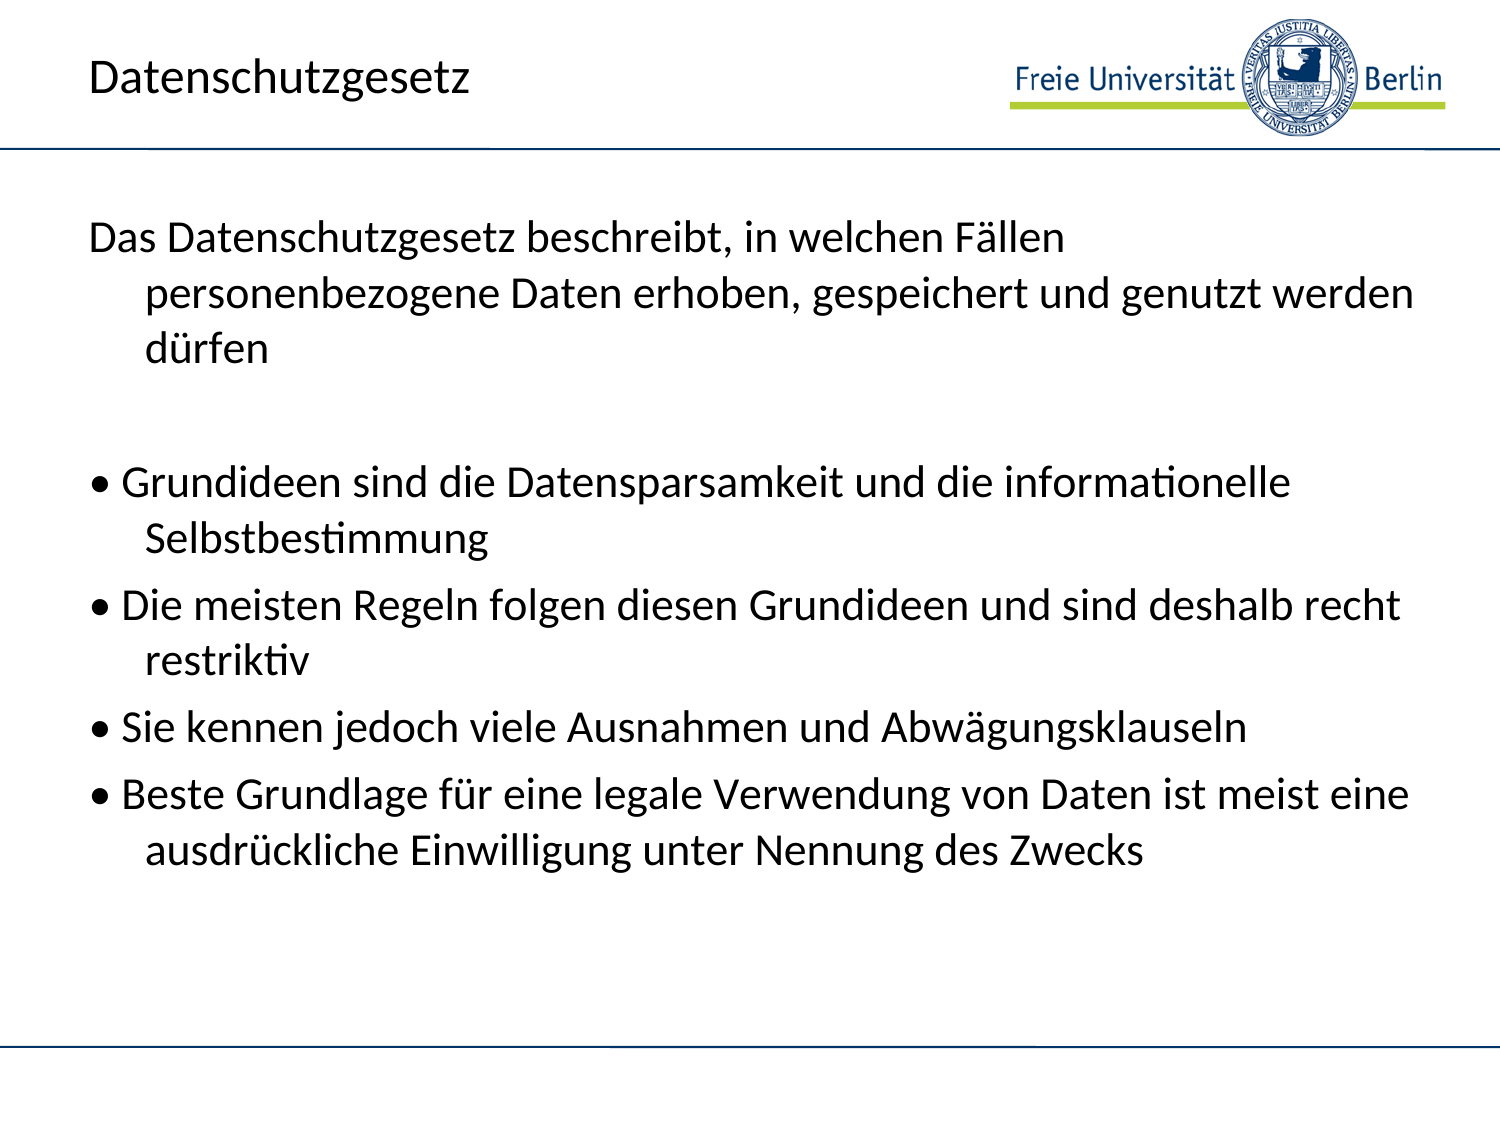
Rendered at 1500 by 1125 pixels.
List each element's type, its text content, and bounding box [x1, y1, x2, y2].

title Datenschutzgesetz [88, 12, 974, 135]
list Das Datenschutzgesetz beschreibt, in welchen Fällen personenbezogene Daten erhoben, gespeichert und genutzt werden dürfen • Grundideen sind die Datensparsamkeit und die informationelle Selbstbestimmung • Die meisten Regeln folgen diesen Grundideen und sind deshalb recht restriktiv • Sie kennen jedoch viele Ausnahmen und Abwägungsklauseln • Beste Grundlage für eine legale Verwendung von Daten ist meist eine ausdrückliche Einwilligung unter Nennung des Zwecks [88, 206, 1417, 1033]
picture [1009, 19, 1446, 137]
